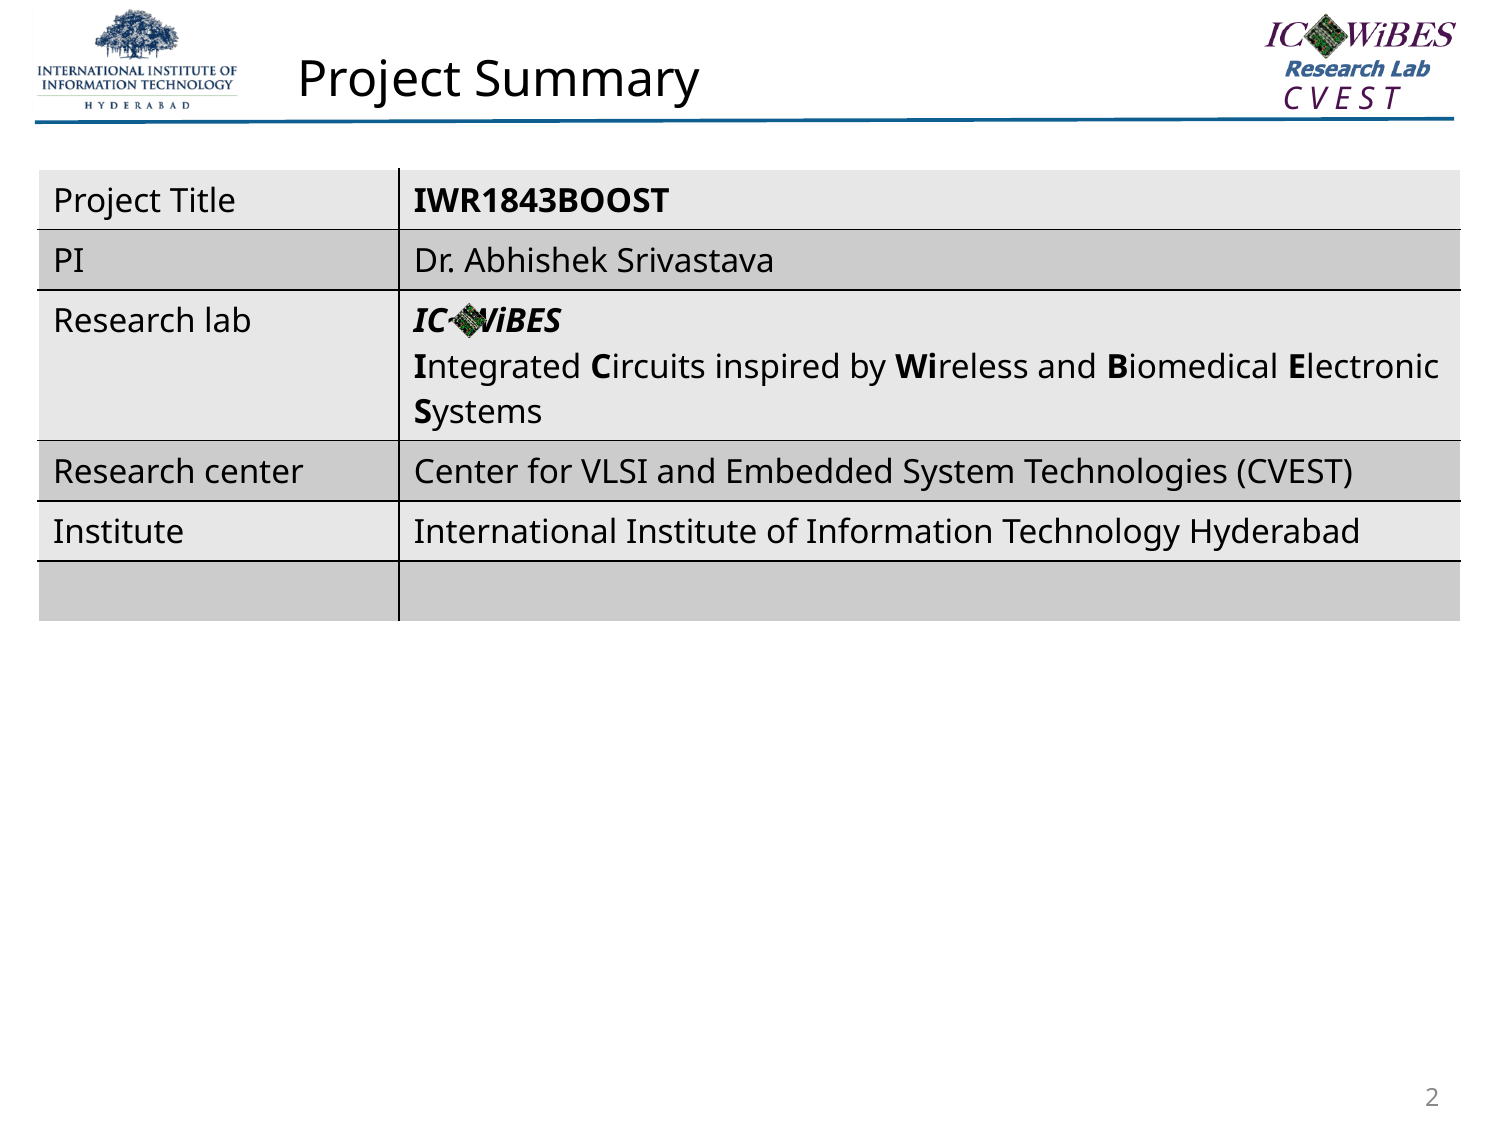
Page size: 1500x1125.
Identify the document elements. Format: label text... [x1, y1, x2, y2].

picture [1261, 12, 1458, 82]
text_box Project Summary [282, 26, 1119, 127]
table_cell Center for VLSI and Embedded System Technologies (CVEST) [400, 441, 1460, 500]
picture [451, 302, 487, 339]
table_cell Institute [39, 502, 398, 560]
slide_number <number> [1329, 1074, 1455, 1123]
table_cell [39, 562, 398, 621]
table_cell Research center [39, 441, 398, 500]
table_cell International Institute of Information Technology Hyderabad [400, 502, 1460, 560]
table_cell Dr. Abhishek Srivastava [400, 230, 1460, 289]
table_header IWR1843BOOST [400, 170, 1460, 229]
table_cell [400, 562, 1460, 621]
table_cell PI [39, 230, 398, 289]
table_cell IC~WiBES Integrated Circuits inspired by Wireless and Biomedical Electronic Systems [400, 291, 1460, 440]
table_header Project Title [39, 170, 398, 229]
picture [31, 2, 247, 115]
table_cell Research lab [39, 291, 398, 440]
